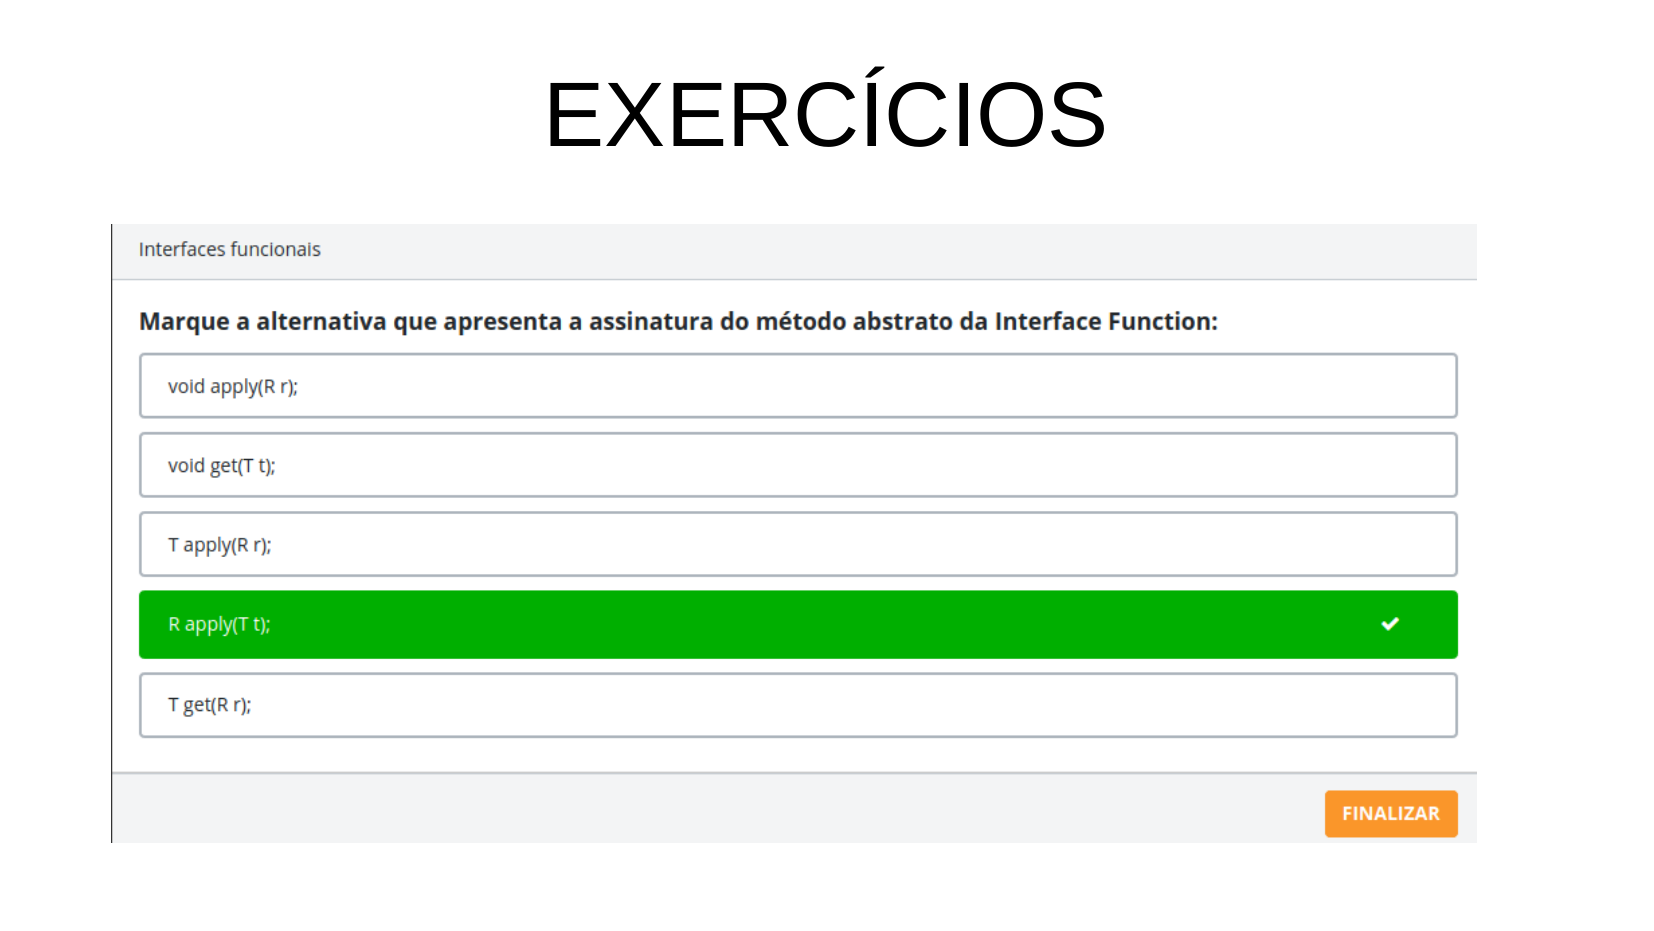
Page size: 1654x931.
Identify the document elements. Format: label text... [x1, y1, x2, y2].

title EXERCÍCIOS [82, 37, 1571, 193]
picture [111, 224, 1477, 843]
